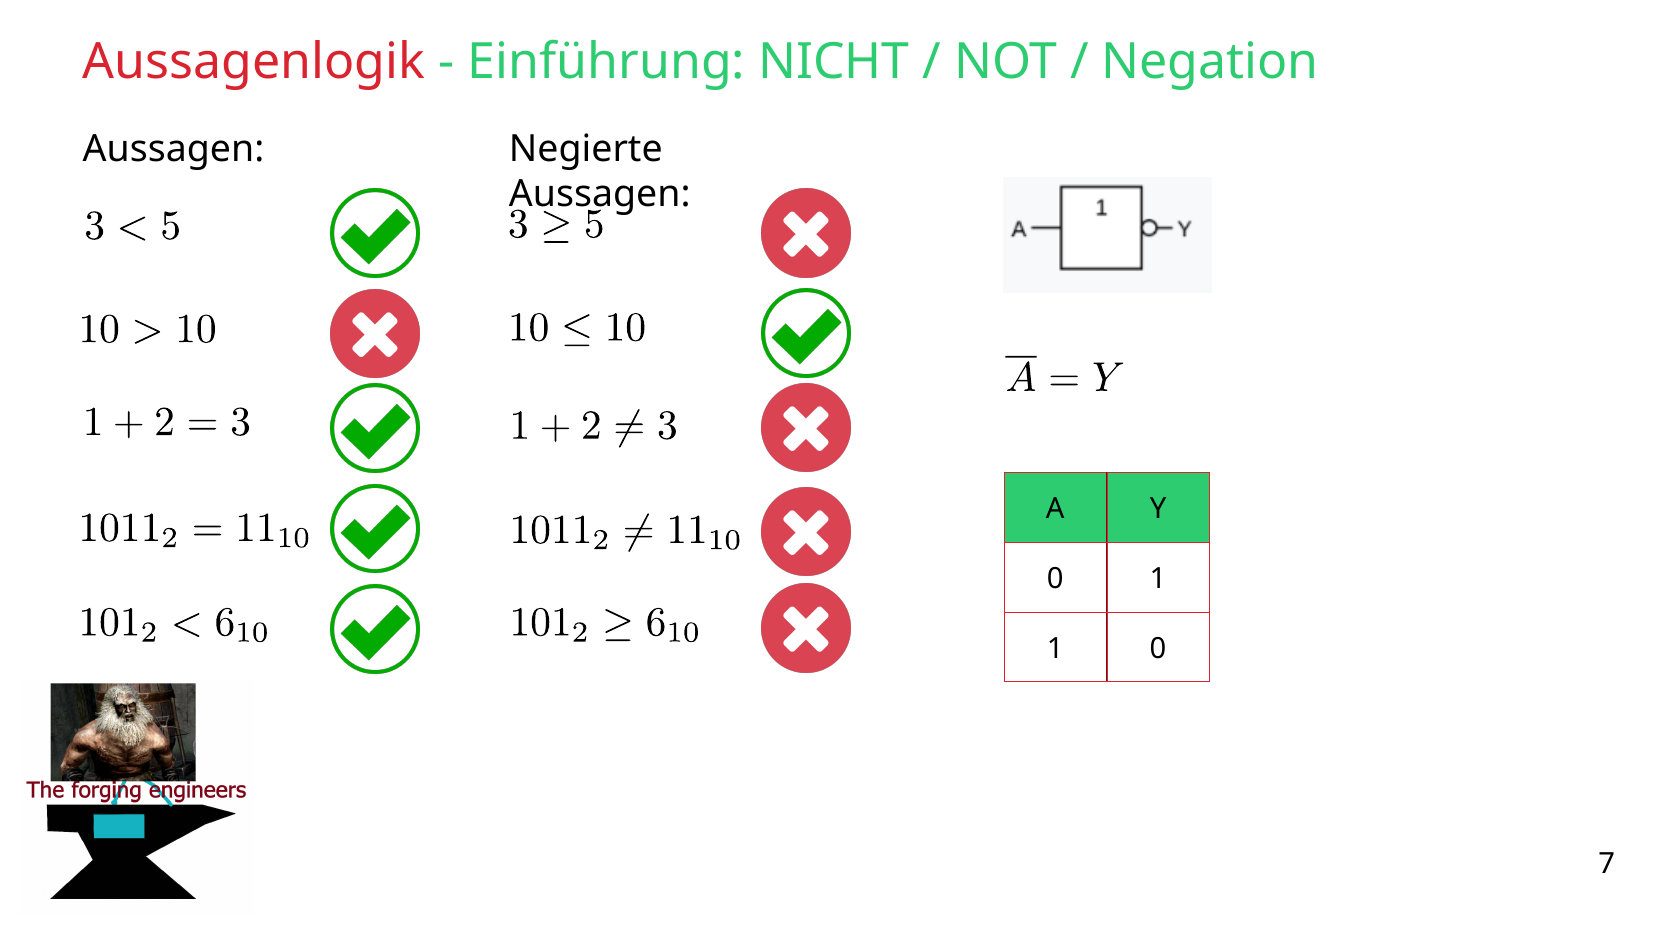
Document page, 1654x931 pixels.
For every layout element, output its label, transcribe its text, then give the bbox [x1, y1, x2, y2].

picture [761, 487, 851, 576]
title Aussagenlogik - Einführung: NICHT / NOT / Negation [82, 29, 1571, 87]
picture [507, 606, 700, 644]
picture [82, 209, 181, 243]
picture [330, 289, 420, 378]
picture [330, 188, 420, 278]
picture [1003, 177, 1212, 293]
picture [76, 511, 310, 550]
picture [330, 484, 420, 573]
picture [761, 188, 851, 278]
table_header A [1005, 473, 1106, 542]
picture [82, 407, 250, 439]
picture [761, 583, 851, 673]
picture [507, 511, 741, 554]
table_cell 1 [1005, 613, 1106, 681]
picture [17, 679, 254, 916]
picture [507, 209, 603, 243]
table_header Y [1108, 473, 1209, 542]
picture [76, 606, 269, 644]
picture [507, 312, 645, 347]
subtitle Negierte Aussagen: [508, 124, 851, 171]
picture [1003, 354, 1126, 393]
picture [507, 407, 678, 450]
subtitle Aussagen: [82, 124, 284, 174]
picture [330, 383, 420, 473]
table_cell 0 [1108, 613, 1209, 681]
picture [76, 312, 217, 346]
table_cell 0 [1005, 543, 1106, 612]
picture [761, 383, 851, 472]
picture [330, 584, 420, 674]
table_cell 1 [1108, 543, 1209, 612]
picture [761, 288, 851, 378]
